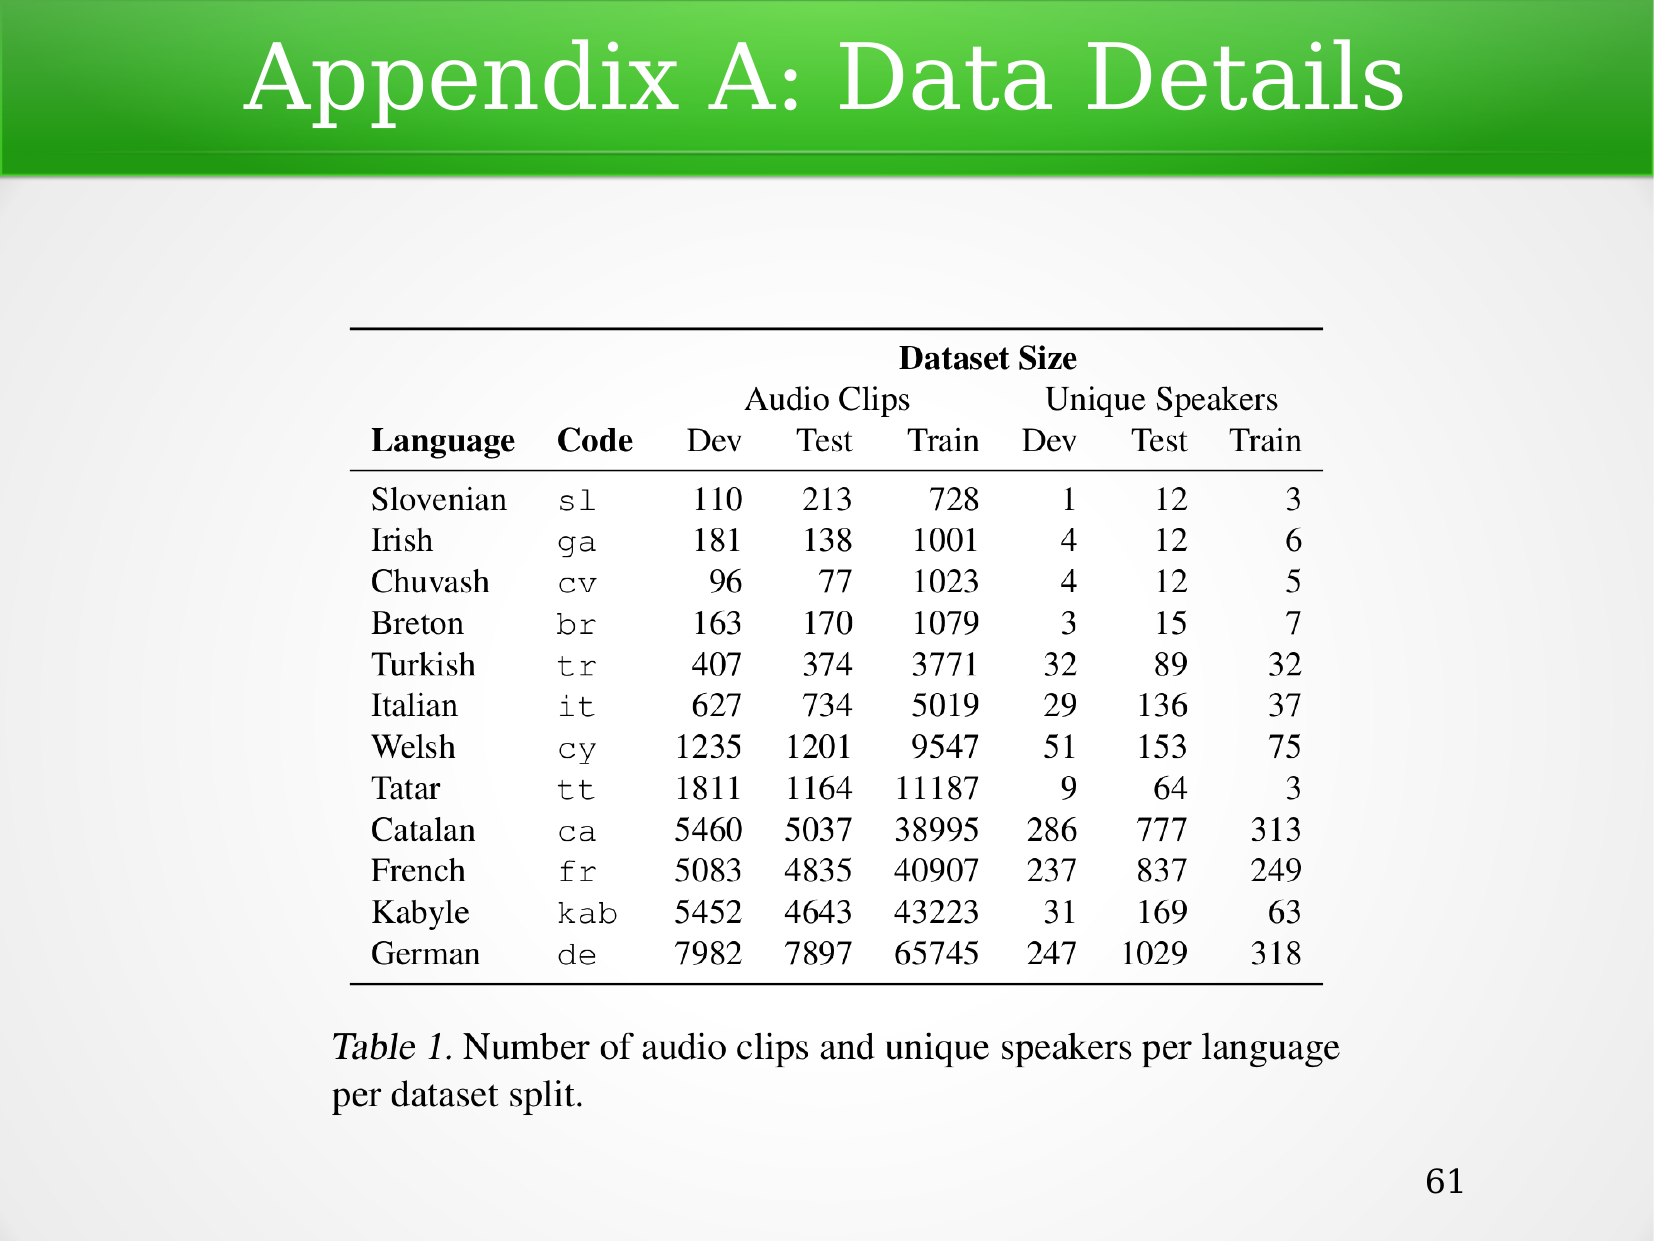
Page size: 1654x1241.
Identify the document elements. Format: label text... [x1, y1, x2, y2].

title Appendix A: Data Details [82, 11, 1571, 154]
picture [0, 0, 1654, 1241]
